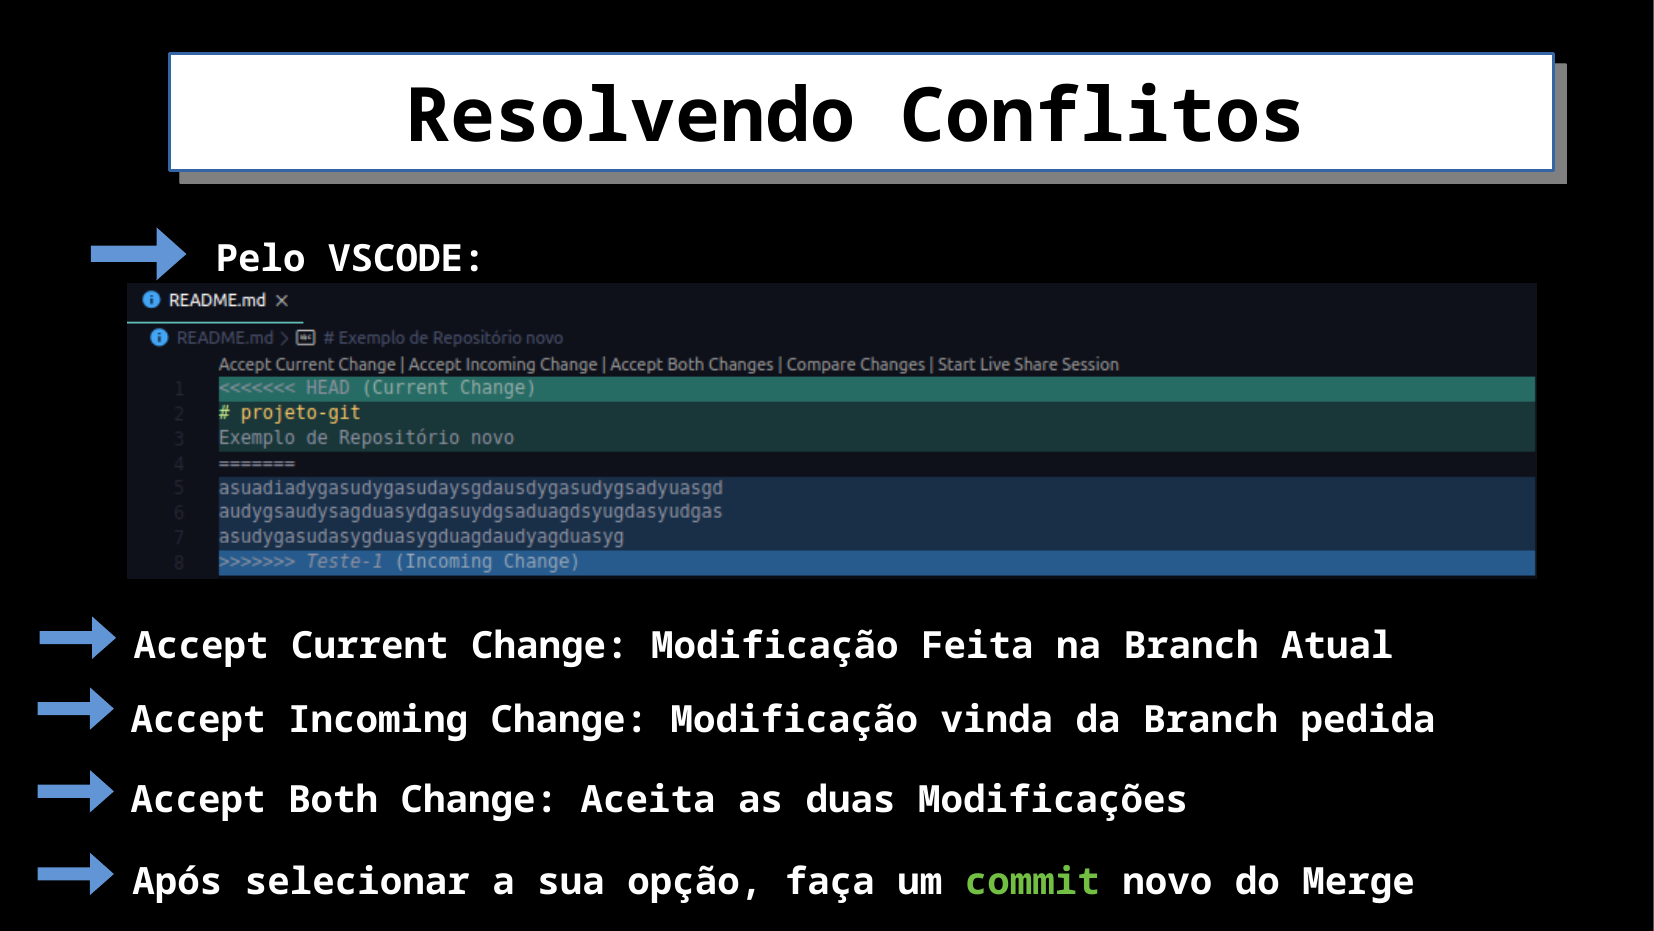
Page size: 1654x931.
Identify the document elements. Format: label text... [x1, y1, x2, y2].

text_box Accept Both Change: Aceita as duas Modificações [115, 764, 1204, 827]
picture [0, 0, 1654, 931]
text_box Accept Incoming Change: Modificação vinda da Branch pedida [115, 685, 1451, 748]
text_box Após selecionar a sua opção, faça um commit novo do Merge [117, 847, 1430, 910]
text_box Pelo VSCODE: [200, 224, 501, 283]
text_box Accept Current Change: Modificação Feita na Branch Atual [118, 611, 1409, 674]
text_box Resolvendo Conflitos [169, 53, 1554, 163]
